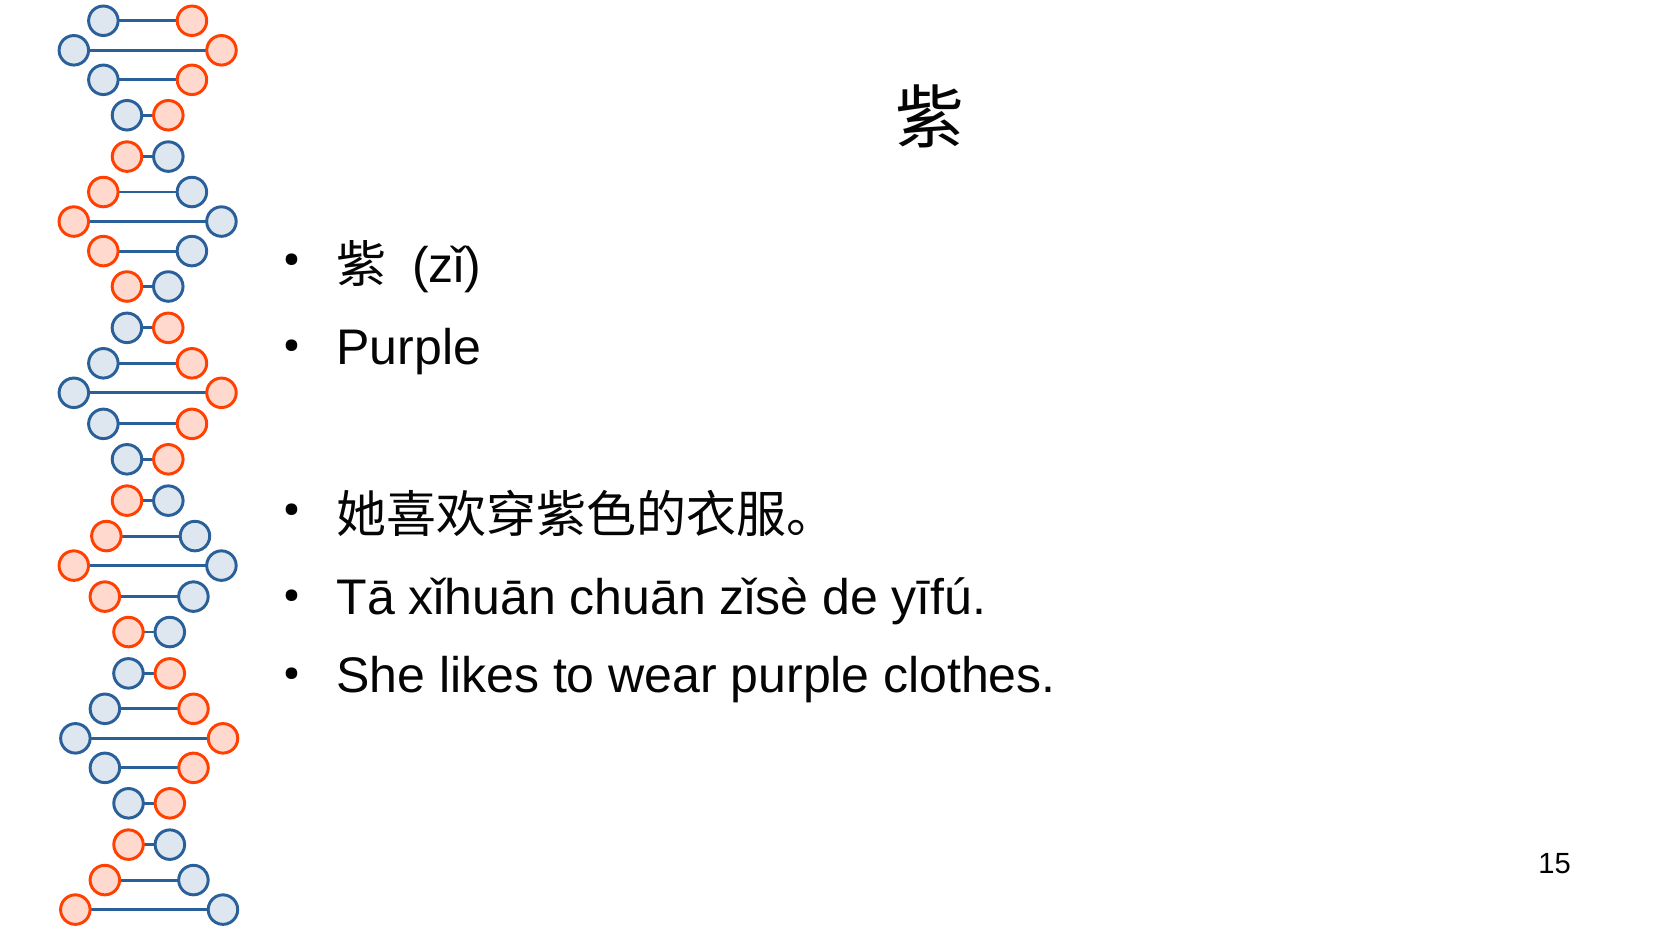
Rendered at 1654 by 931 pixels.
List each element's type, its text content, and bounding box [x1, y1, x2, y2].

title 紫 [265, 35, 1595, 189]
list 紫 (zǐ) Purple 她喜欢穿紫色的衣服。 Tā xǐhuān chuān zǐsè de yīfú. She likes to wear purple clothes. [265, 224, 1595, 764]
